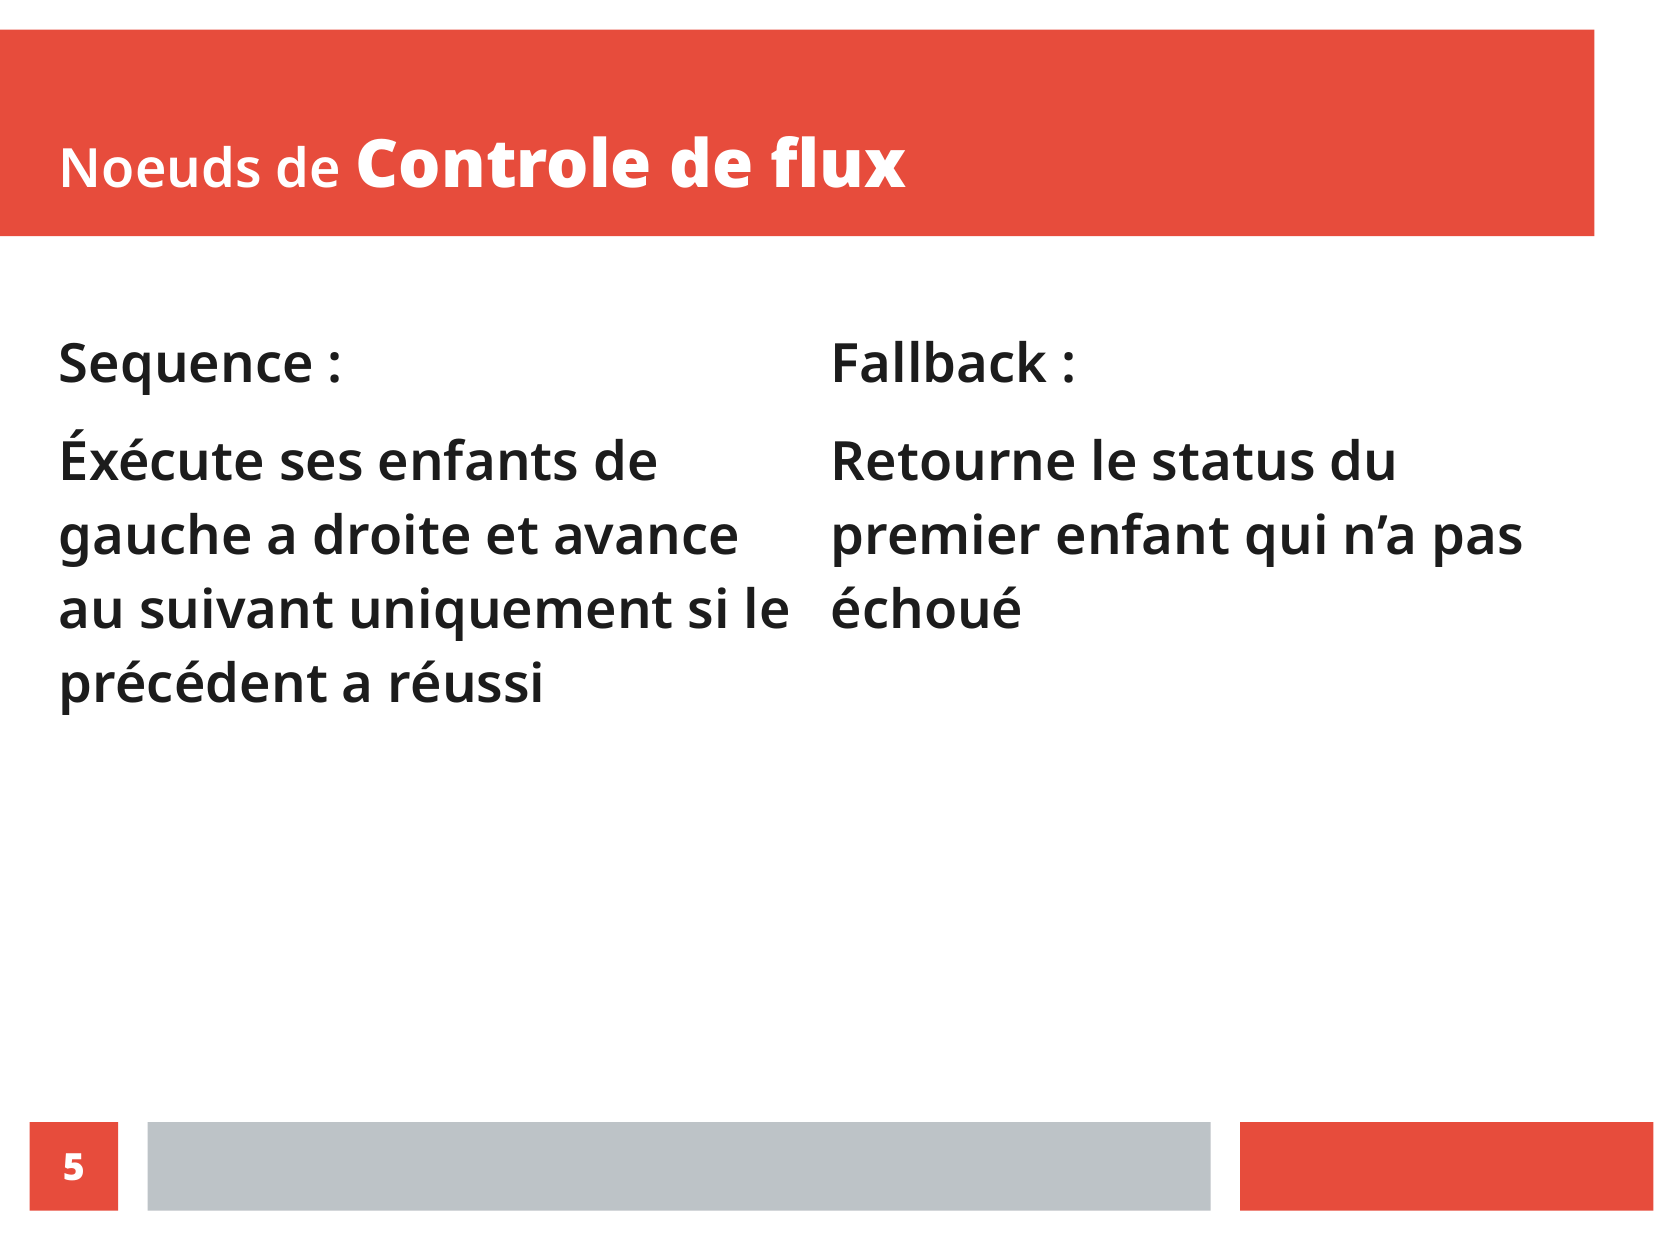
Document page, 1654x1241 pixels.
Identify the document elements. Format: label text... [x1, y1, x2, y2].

list Fallback : Retourne le status du premier enfant qui n’a pas échoué [830, 324, 1566, 1093]
list Sequence : Éxécute ses enfants de gauche a droite et avance au suivant uniquement si le précédent a réussi [59, 324, 794, 1093]
title Noeuds de Controle de flux [59, 59, 1595, 207]
